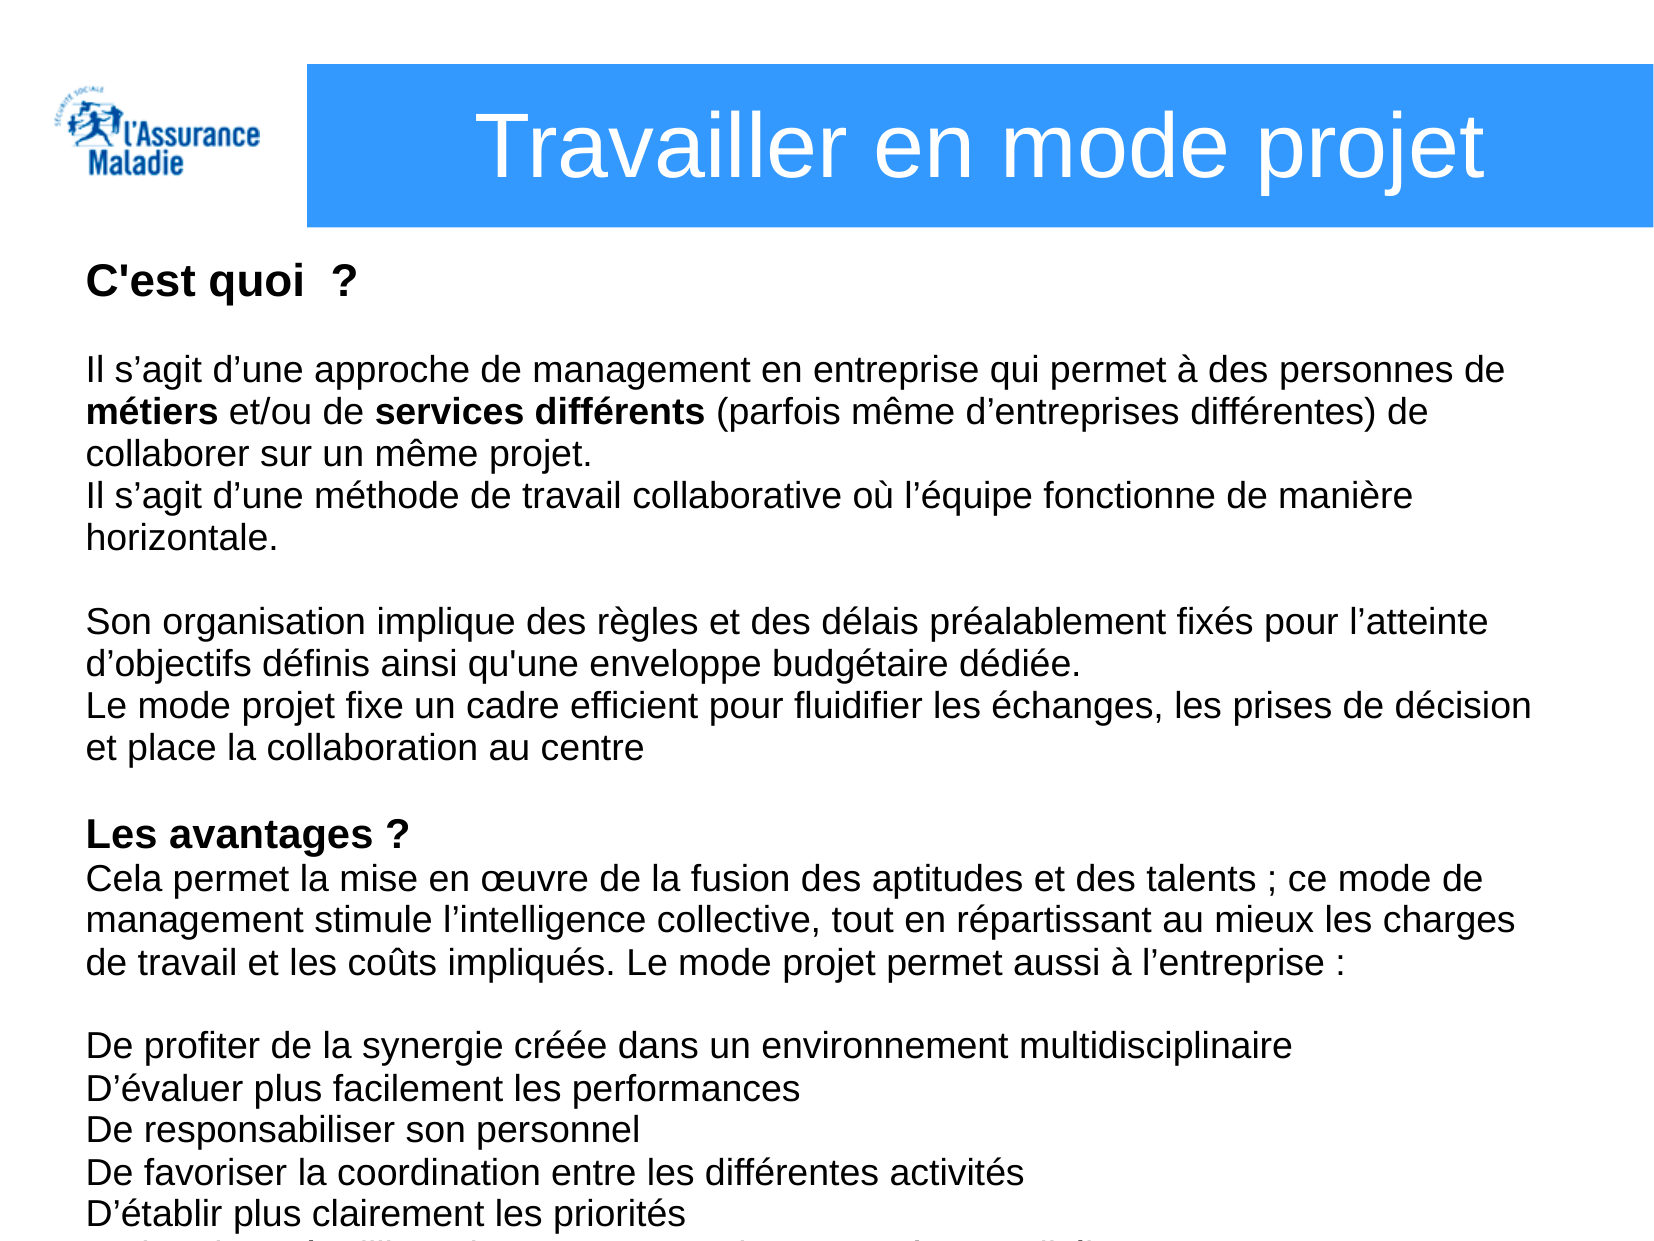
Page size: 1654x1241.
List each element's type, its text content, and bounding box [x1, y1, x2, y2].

title Travailler en mode projet [307, 64, 1654, 228]
picture [33, 82, 260, 177]
text_box C'est quoi ? Il s’agit d’une approche de management en entreprise qui permet à des personnes de métiers et/ou de services différents (parfois même d’entreprises différentes) de collaborer sur un même projet. Il s’agit d’une méthode de travail collaborative où l’équipe fonctionne de manière horizontale. Son organisation implique des règles et des délais préalablement fixés pour l’atteinte d’objectifs définis ainsi qu'une enveloppe budgétaire dédiée. Le mode projet fixe un cadre efficient pour fluidifier les échanges, les prises de décision et place la collaboration au centre Les avantages ? Cela permet la mise en œuvre de la fusion des aptitudes et des talents ; ce mode de management stimule l’intelligence collective, tout en répartissant au mieux les charges de travail et les coûts impliqués. Le mode projet permet aussi à l’entreprise : De profiter de la synergie créée dans un environnement multidisciplinaire D’évaluer plus facilement les performances De responsabiliser son personnel De favoriser la coordination entre les différentes activités D’établir plus clairement les priorités D’obtenir un équilibre plus avantageux (temps, coûts, qualité) D’instaurer plus de motivation De favoriser l’adaptabilité et l’innovation. [70, 248, 1560, 1241]
